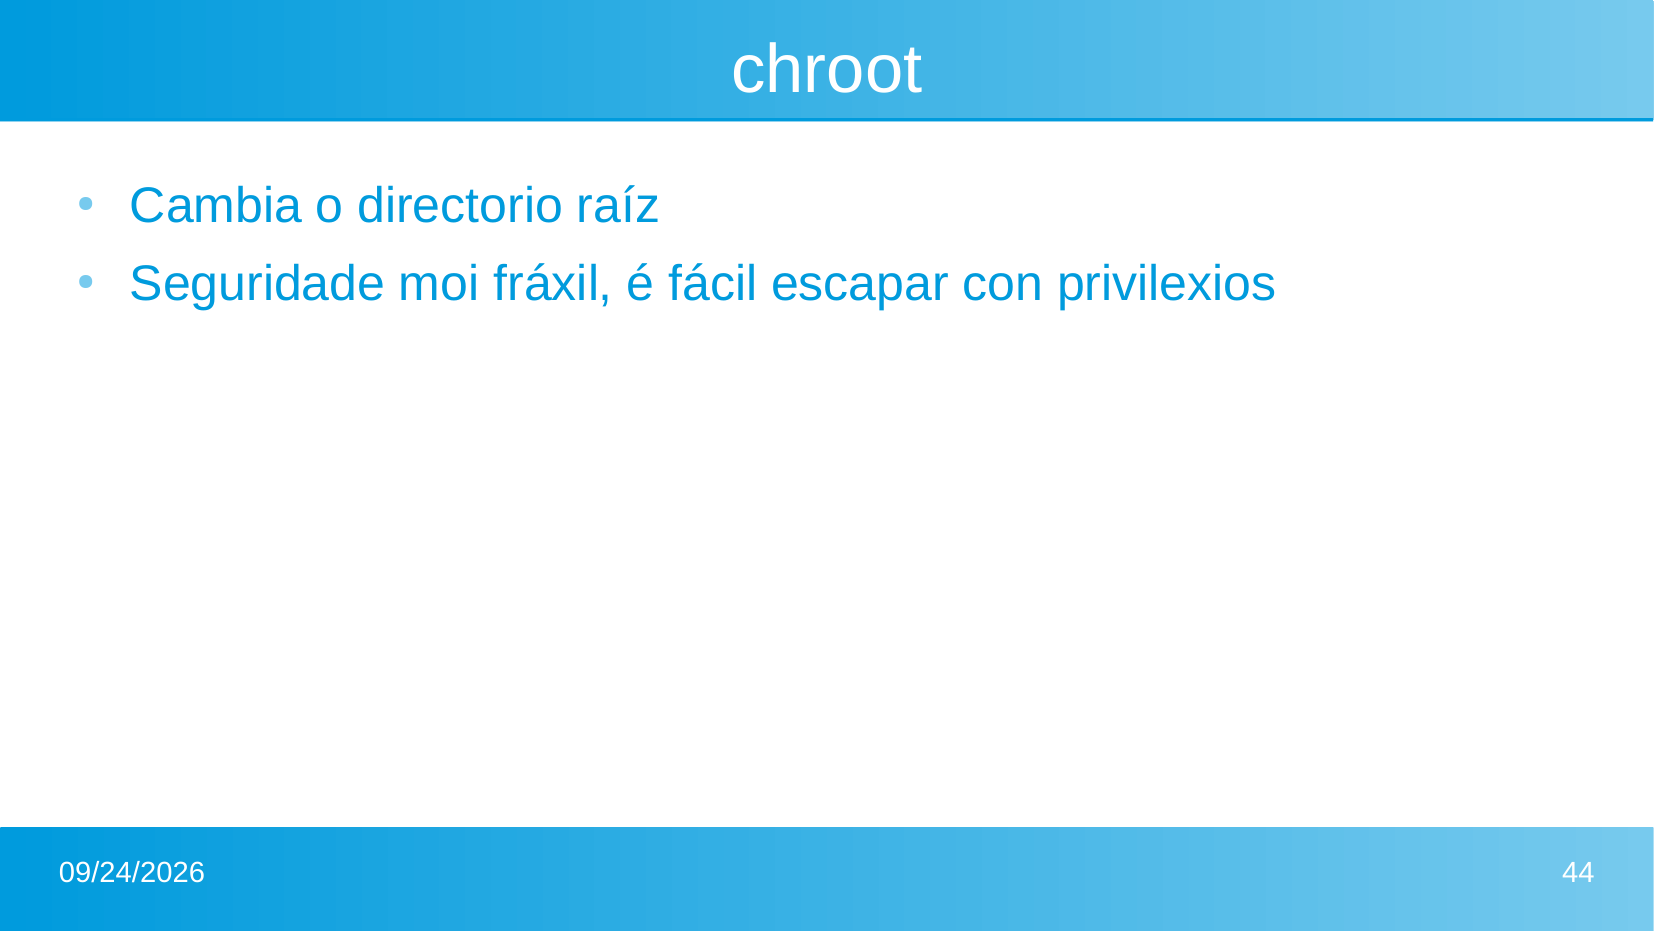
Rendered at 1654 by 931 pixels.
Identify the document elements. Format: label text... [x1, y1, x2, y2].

list Cambia o directorio raíz Seguridade moi fráxil, é fácil escapar con privilexios [59, 177, 1595, 768]
title chroot [59, 29, 1595, 108]
